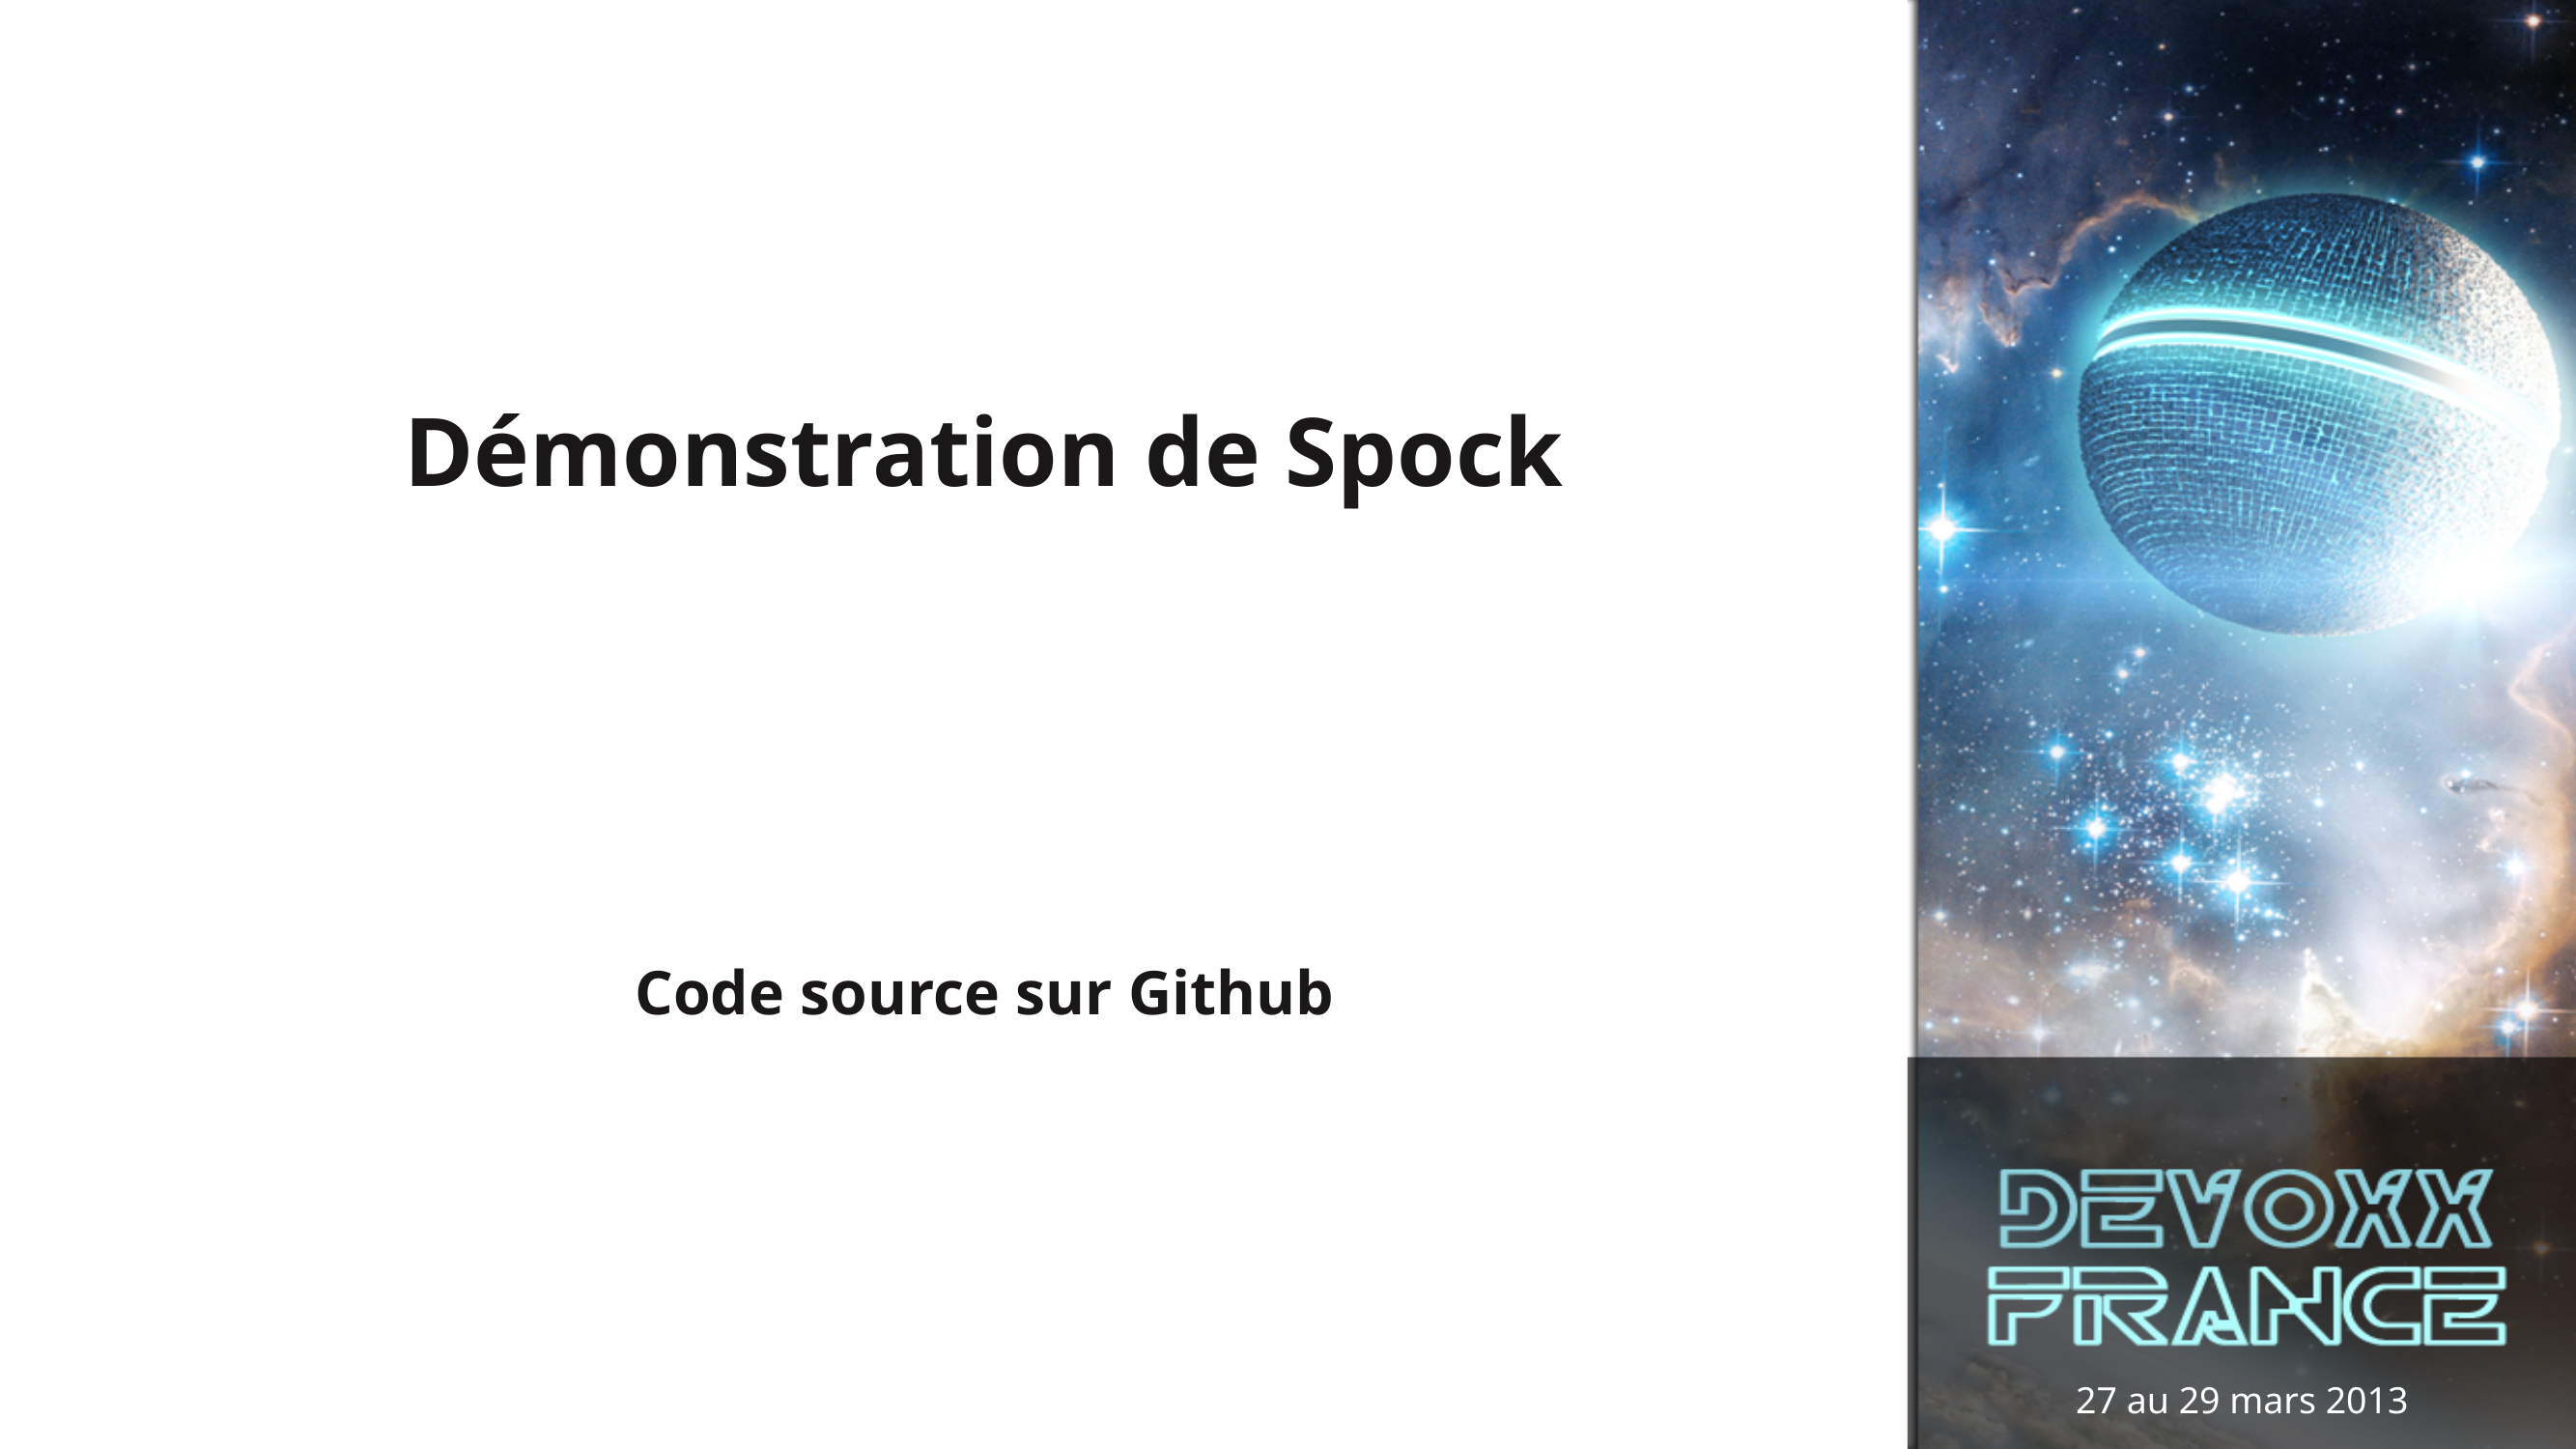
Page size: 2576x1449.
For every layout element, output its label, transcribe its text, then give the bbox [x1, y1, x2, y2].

picture [1907, 0, 2576, 1449]
list Code source sur Github [354, 946, 1616, 1406]
title Démonstration de Spock [171, 23, 1798, 513]
